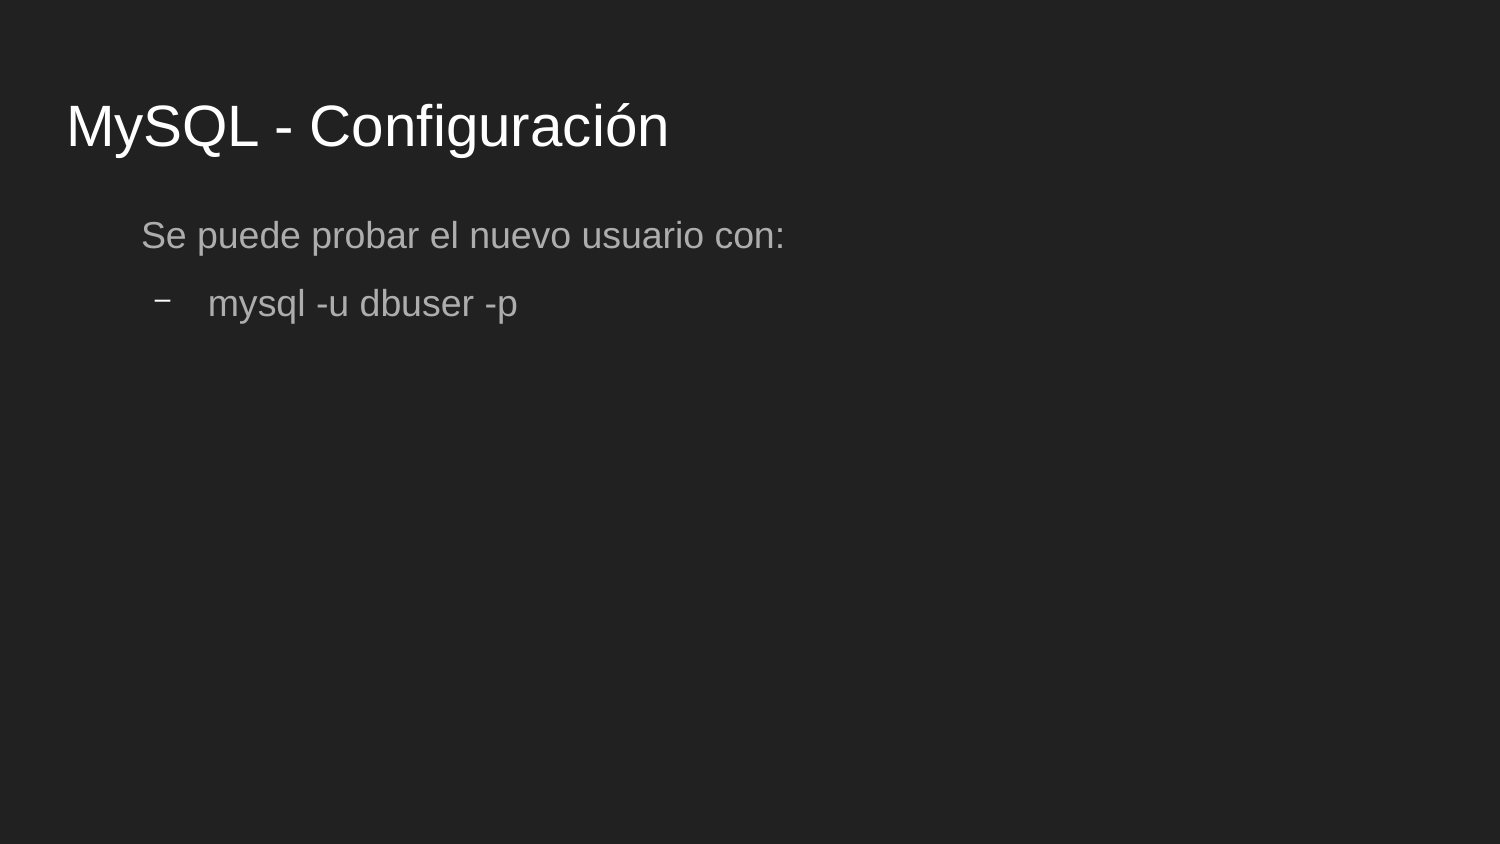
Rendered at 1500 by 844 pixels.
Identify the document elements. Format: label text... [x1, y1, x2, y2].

list Se puede probar el nuevo usuario con: mysql -u dbuser -p [51, 189, 1261, 750]
title MySQL - Configuración [51, 72, 1449, 167]
